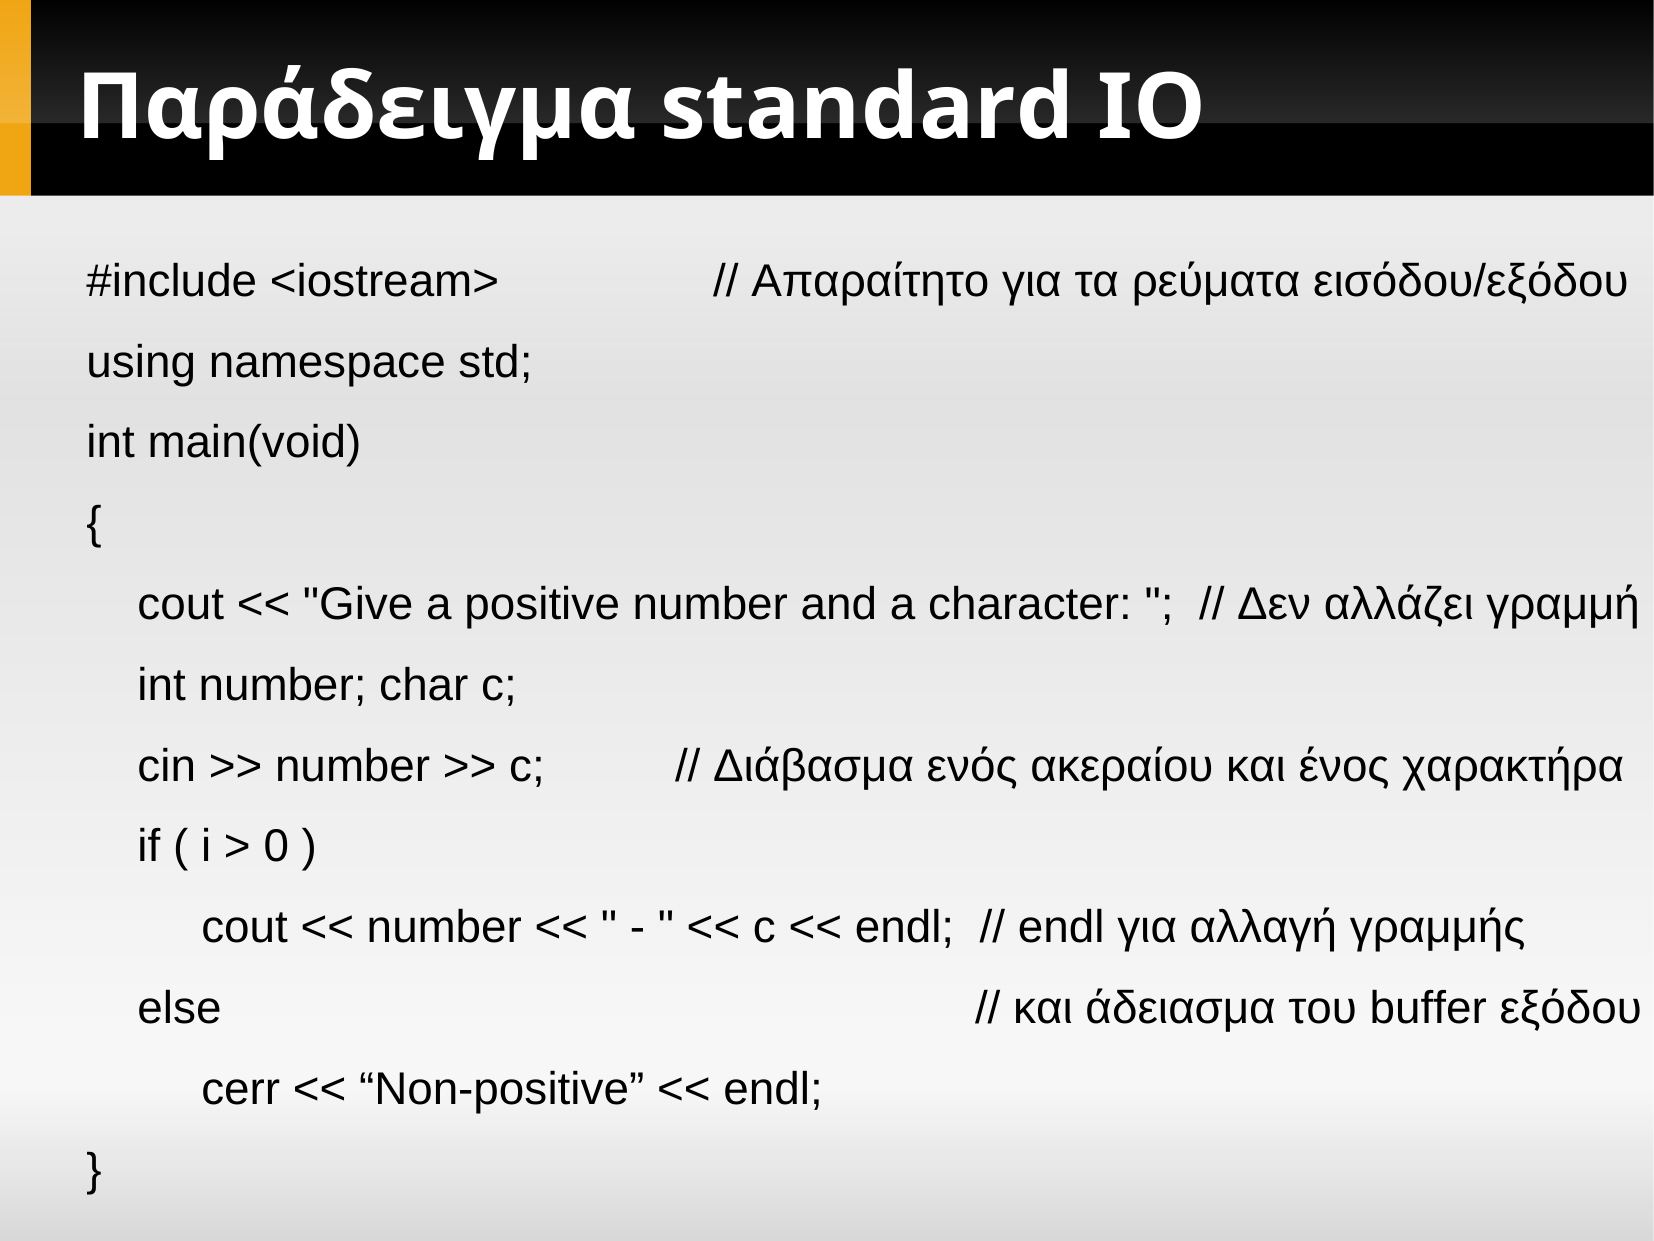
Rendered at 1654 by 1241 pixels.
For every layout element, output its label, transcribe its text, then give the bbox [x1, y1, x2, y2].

title Παράδειγμα standard IO [76, 0, 1565, 208]
picture [0, 0, 1654, 1241]
list #include <iostream> // Απαραίτητο για τα ρεύματα εισόδου/εξόδου using namespace std; int main(void) { cout << "Give a positive number and a character: "; // Δεν αλλάζει γραμμή int number; char c; cin >> number >> c; // Διάβασμα ενός ακεραίου και ένος χαρακτήρα if ( i > 0 ) cout << number << " - " << c << endl; // endl για αλλαγή γραμμής else // και άδειασμα του buffer εξόδου cerr << “Non-positive” << endl; } [75, 254, 1651, 1195]
